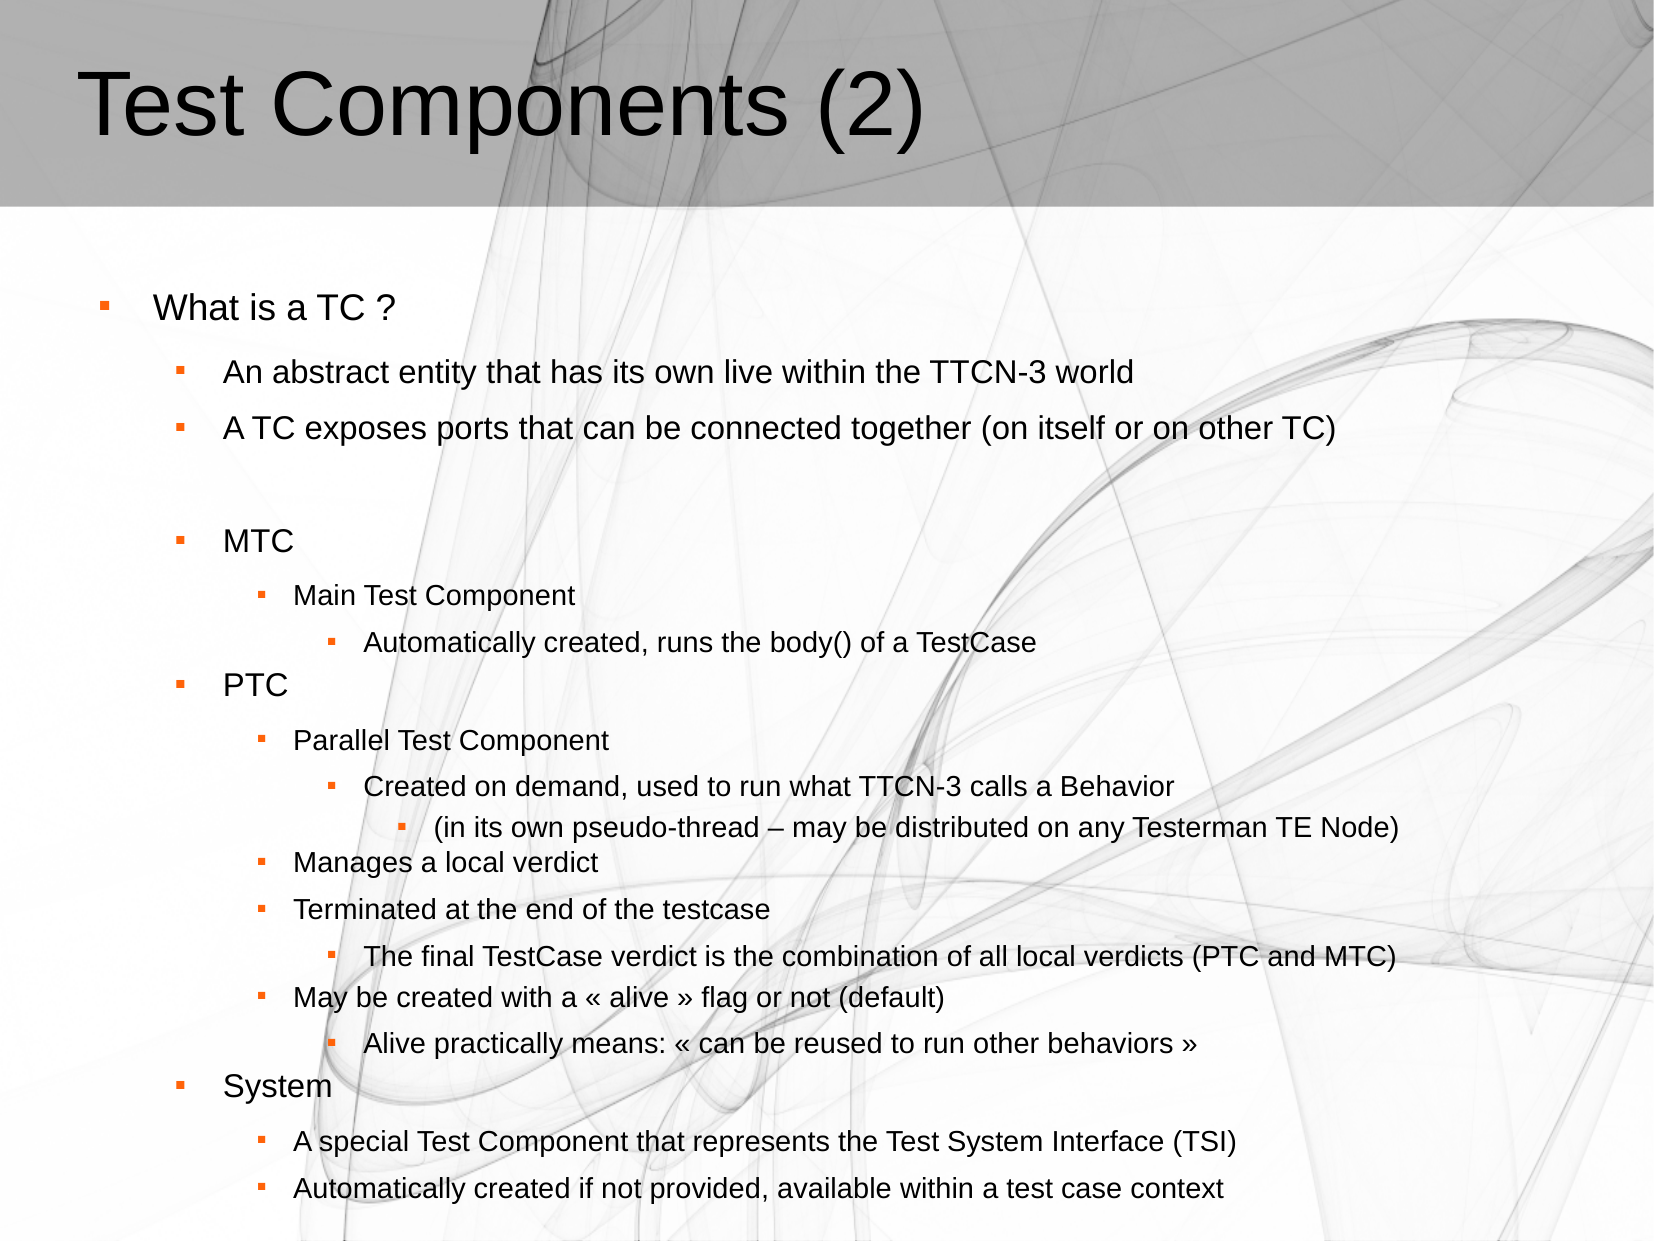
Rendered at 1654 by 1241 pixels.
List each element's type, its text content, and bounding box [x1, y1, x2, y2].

title Test Components (2) [76, 7, 1565, 200]
list What is a TC ? An abstract entity that has its own live within the TTCN-3 world A TC exposes ports that can be connected together (on itself or on other TC) MTC Main Test Component Automatically created, runs the body() of a TestCase PTC Parallel Test Component Created on demand, used to run what TTCN-3 calls a Behavior (in its own pseudo-thread – may be distributed on any Testerman TE Node) Manages a local verdict Terminated at the end of the testcase The final TestCase verdict is the combination of all local verdicts (PTC and MTC) May be created with a « alive » flag or not (default) Alive practically means: « can be reused to run other behaviors » System A special Test Component that represents the Test System Interface (TSI) Automatically created if not provided, available within a test case context [82, 290, 1571, 1211]
